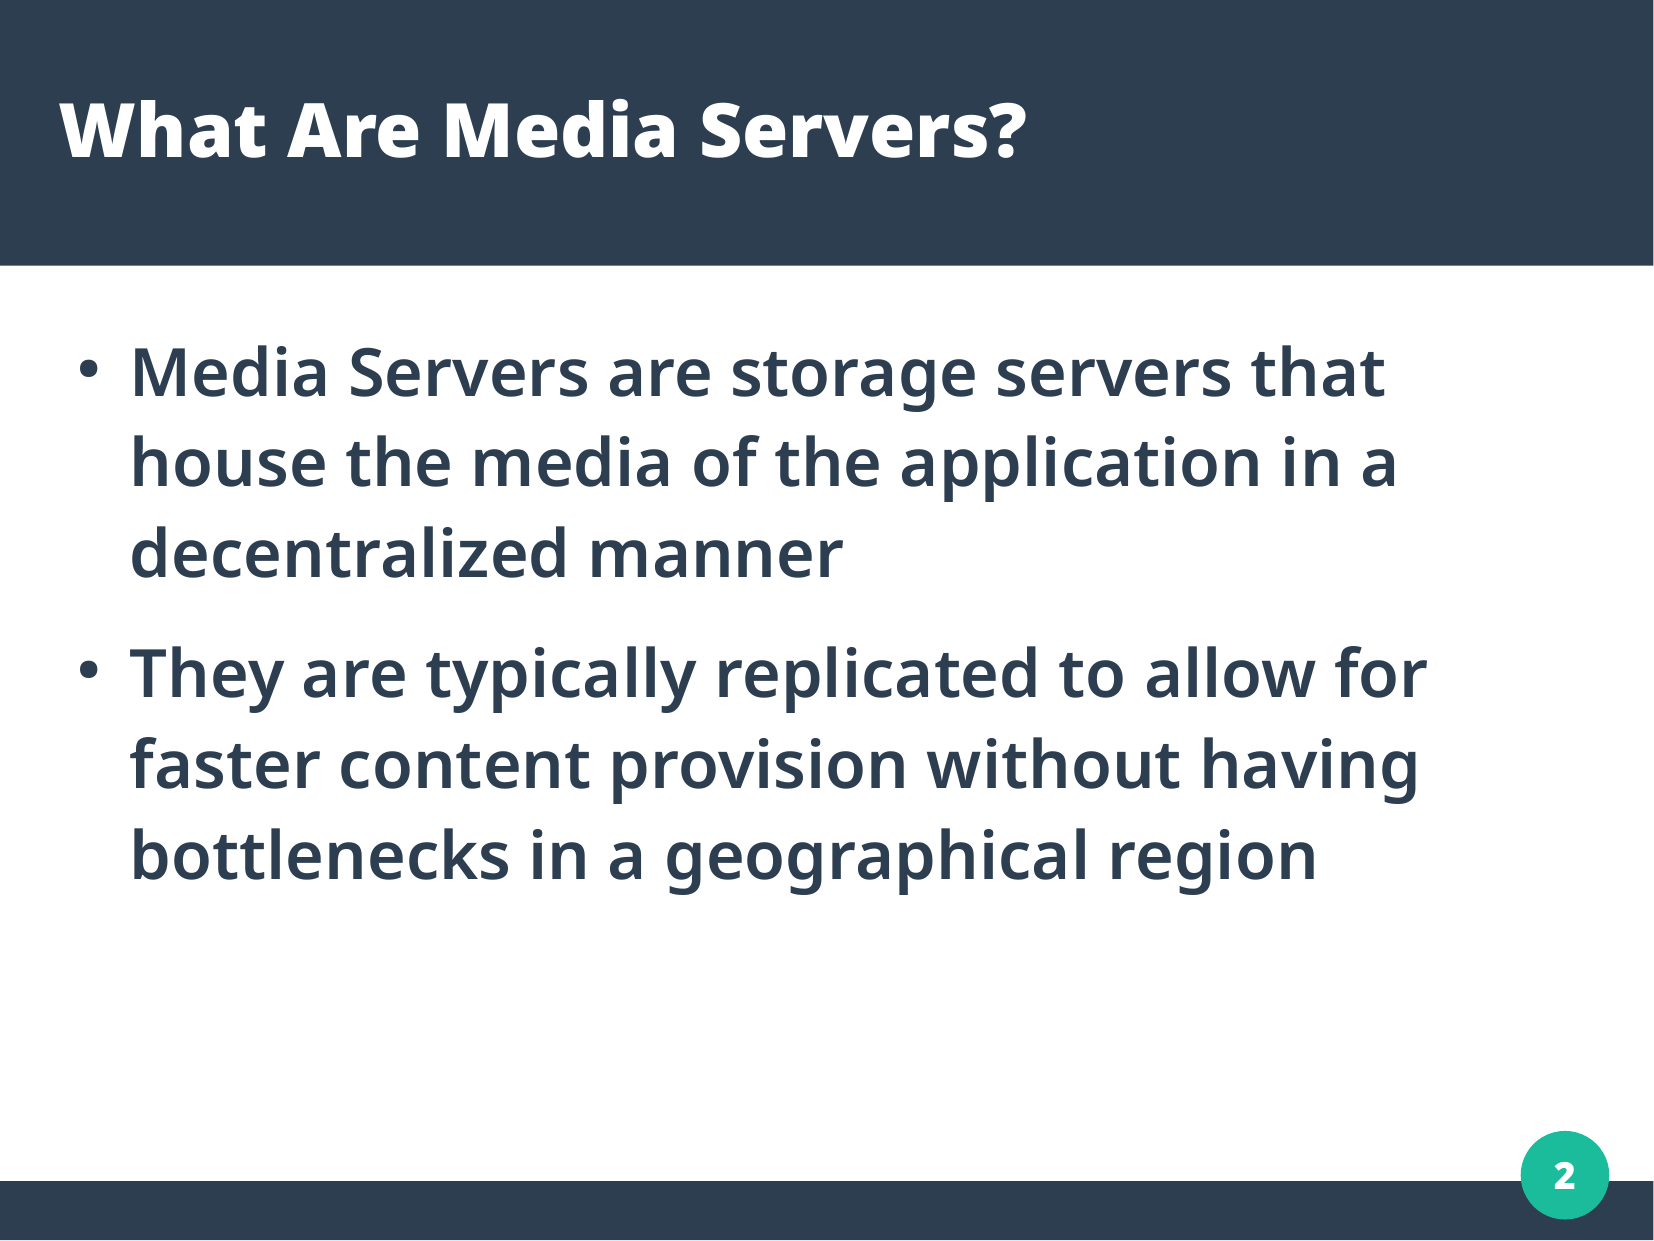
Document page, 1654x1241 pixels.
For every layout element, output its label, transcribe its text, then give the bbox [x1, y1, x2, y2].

list Media Servers are storage servers that house the media of the application in a decentralized manner They are typically replicated to allow for faster content provision without having bottlenecks in a geographical region [59, 324, 1595, 1152]
title What Are Media Servers? [59, 49, 1595, 207]
